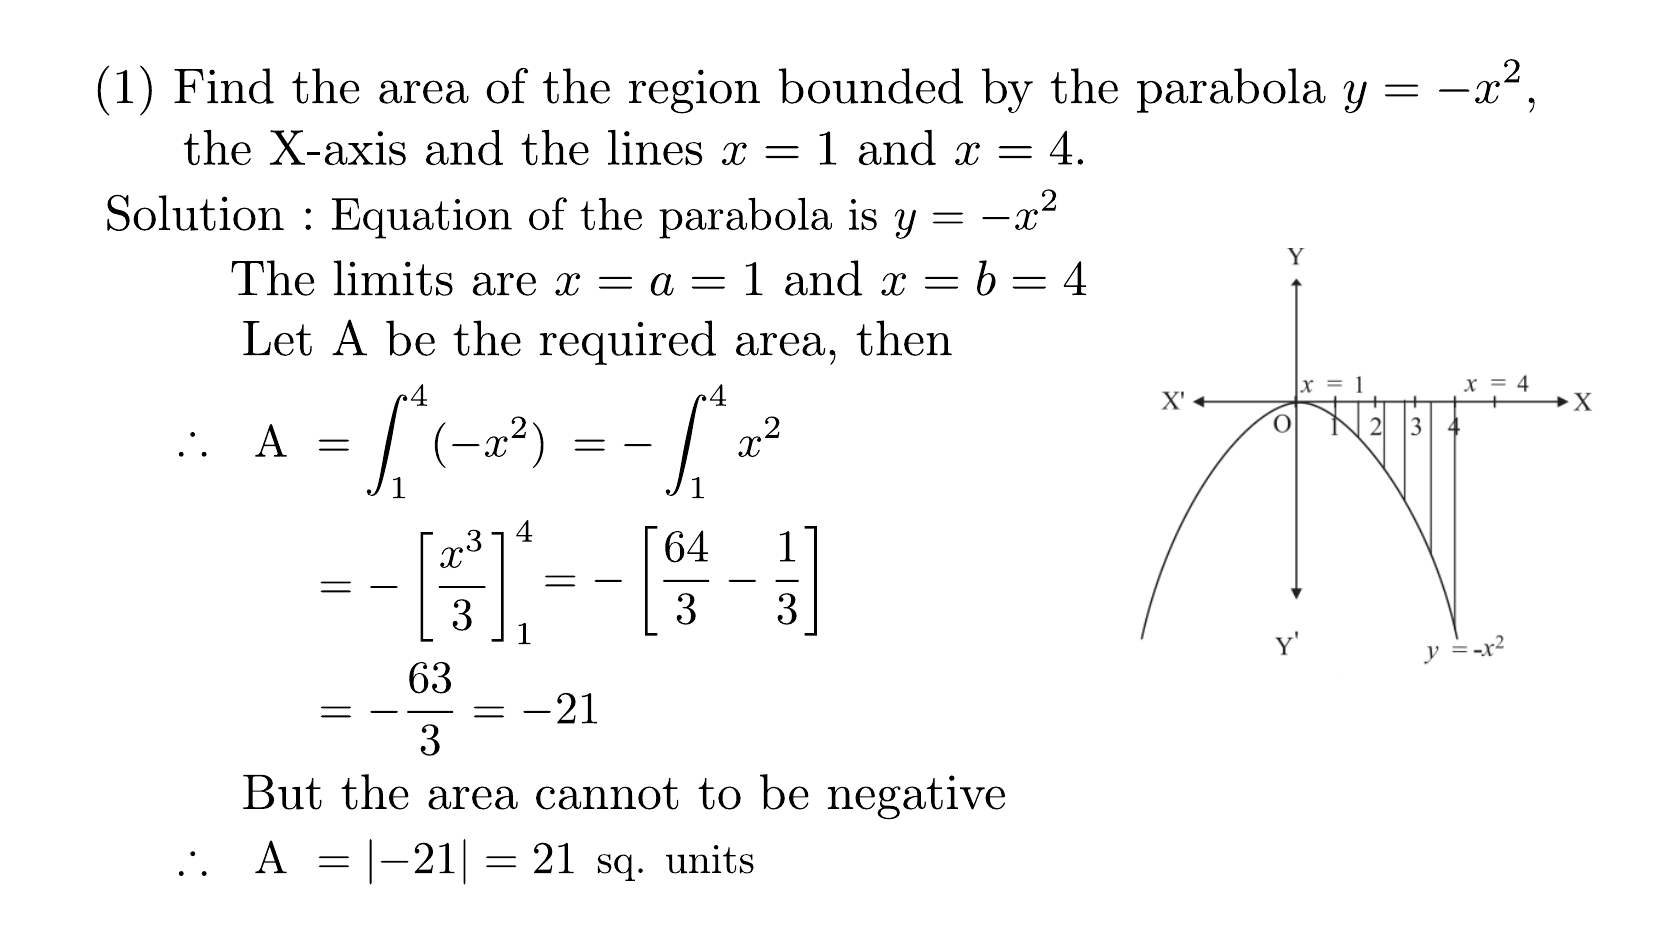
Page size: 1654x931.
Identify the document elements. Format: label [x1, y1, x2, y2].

text_box [107, 194, 311, 232]
title [47, 37, 1607, 910]
text_box [597, 845, 754, 881]
text_box [95, 59, 1535, 116]
text_box [183, 129, 1084, 166]
text_box [178, 851, 207, 876]
text_box [255, 838, 574, 885]
text_box [231, 260, 1087, 296]
text_box [255, 384, 544, 499]
text_box [320, 520, 533, 645]
text_box [574, 384, 780, 499]
text_box [243, 774, 1005, 820]
text_box [331, 189, 1057, 239]
picture [1122, 248, 1607, 674]
text_box [320, 661, 597, 756]
text_box [243, 319, 952, 365]
text_box [178, 431, 207, 457]
text_box [544, 526, 817, 636]
